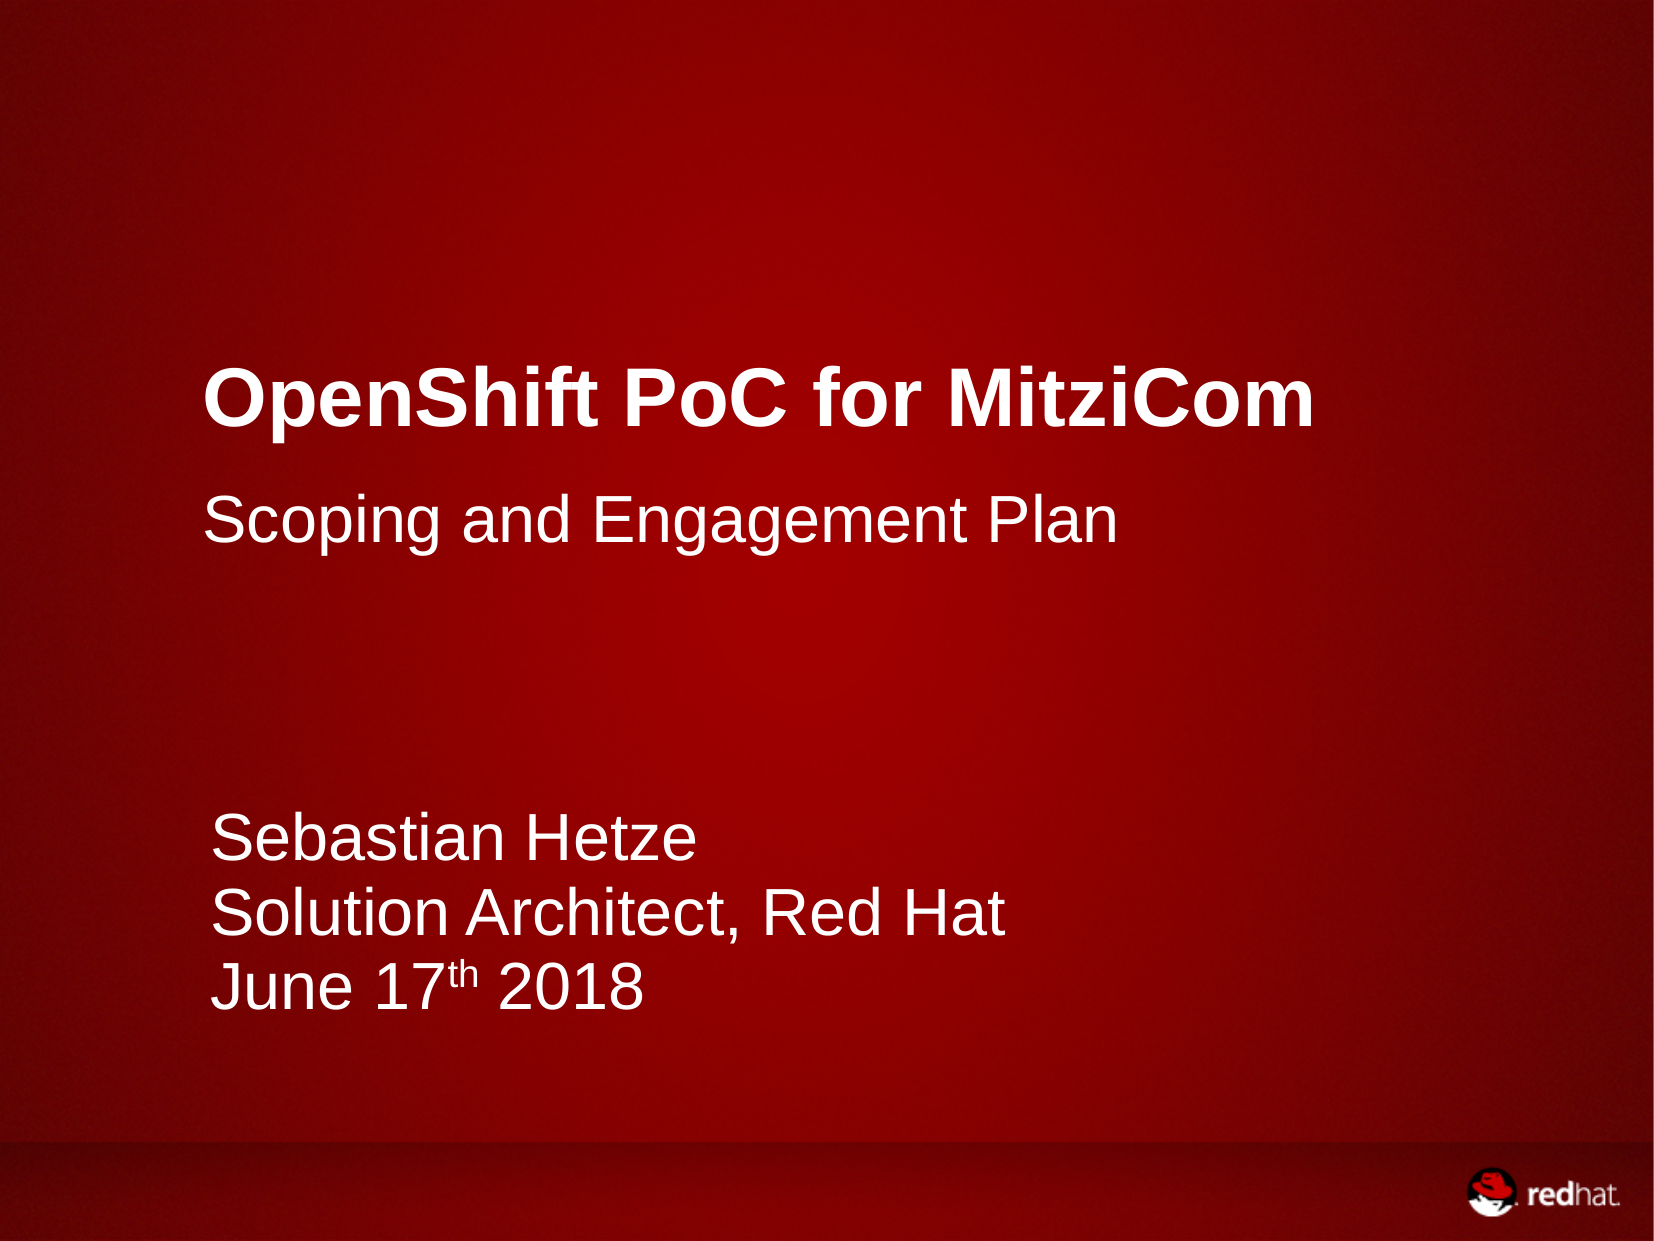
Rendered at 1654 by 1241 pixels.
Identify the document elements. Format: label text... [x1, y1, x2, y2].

picture [0, 0, 1654, 1241]
text_box OpenShift PoC for MitziCom Scoping and Engagement Plan [187, 297, 1426, 518]
text_box Sebastian Hetze Solution Architect, Red Hat June 17th 2018 [195, 755, 1388, 996]
